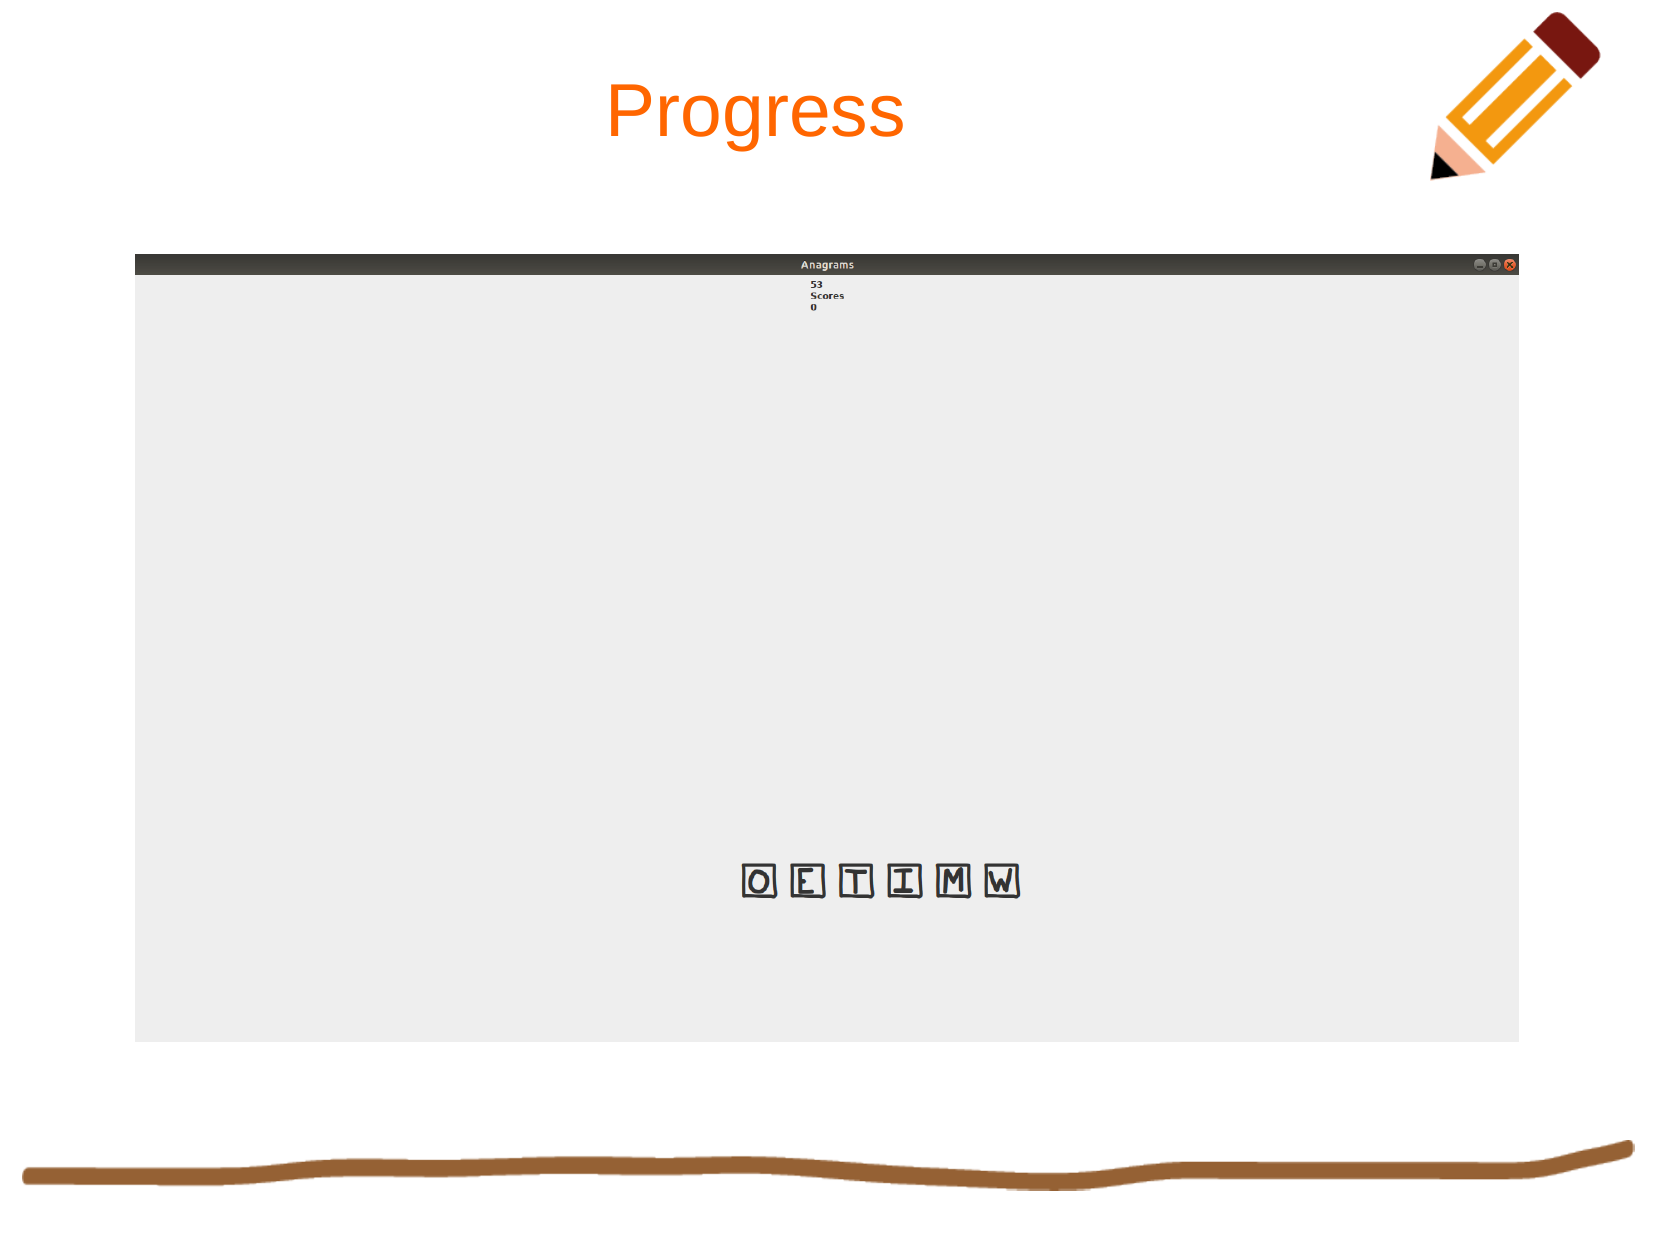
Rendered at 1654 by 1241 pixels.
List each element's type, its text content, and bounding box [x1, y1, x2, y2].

title Progress [82, 49, 1430, 172]
picture [1430, 12, 1601, 181]
picture [22, 1140, 1635, 1191]
picture [135, 254, 1519, 1042]
